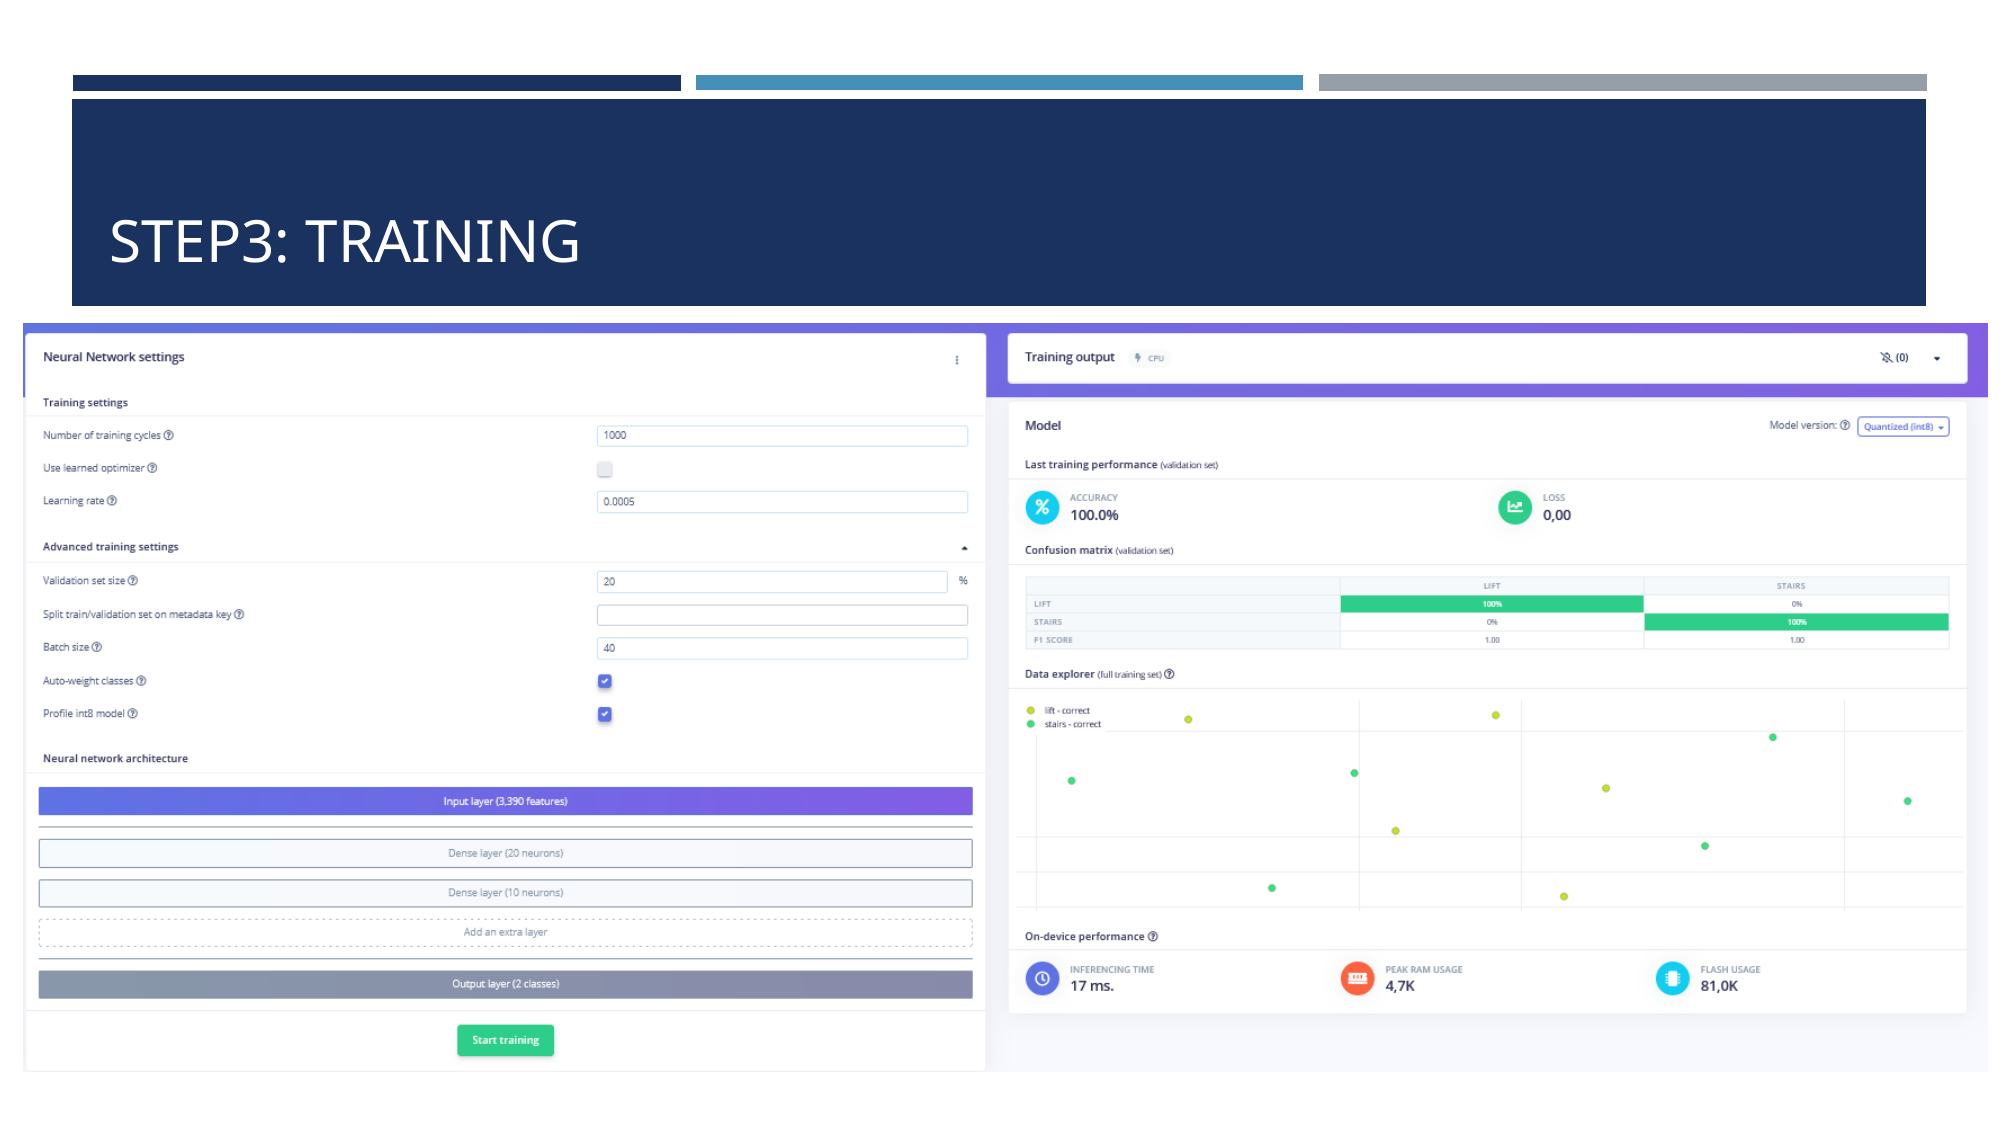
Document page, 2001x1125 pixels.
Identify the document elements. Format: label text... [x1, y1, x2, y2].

picture [23, 323, 1988, 1072]
title SteP3: Training [94, 119, 1904, 282]
